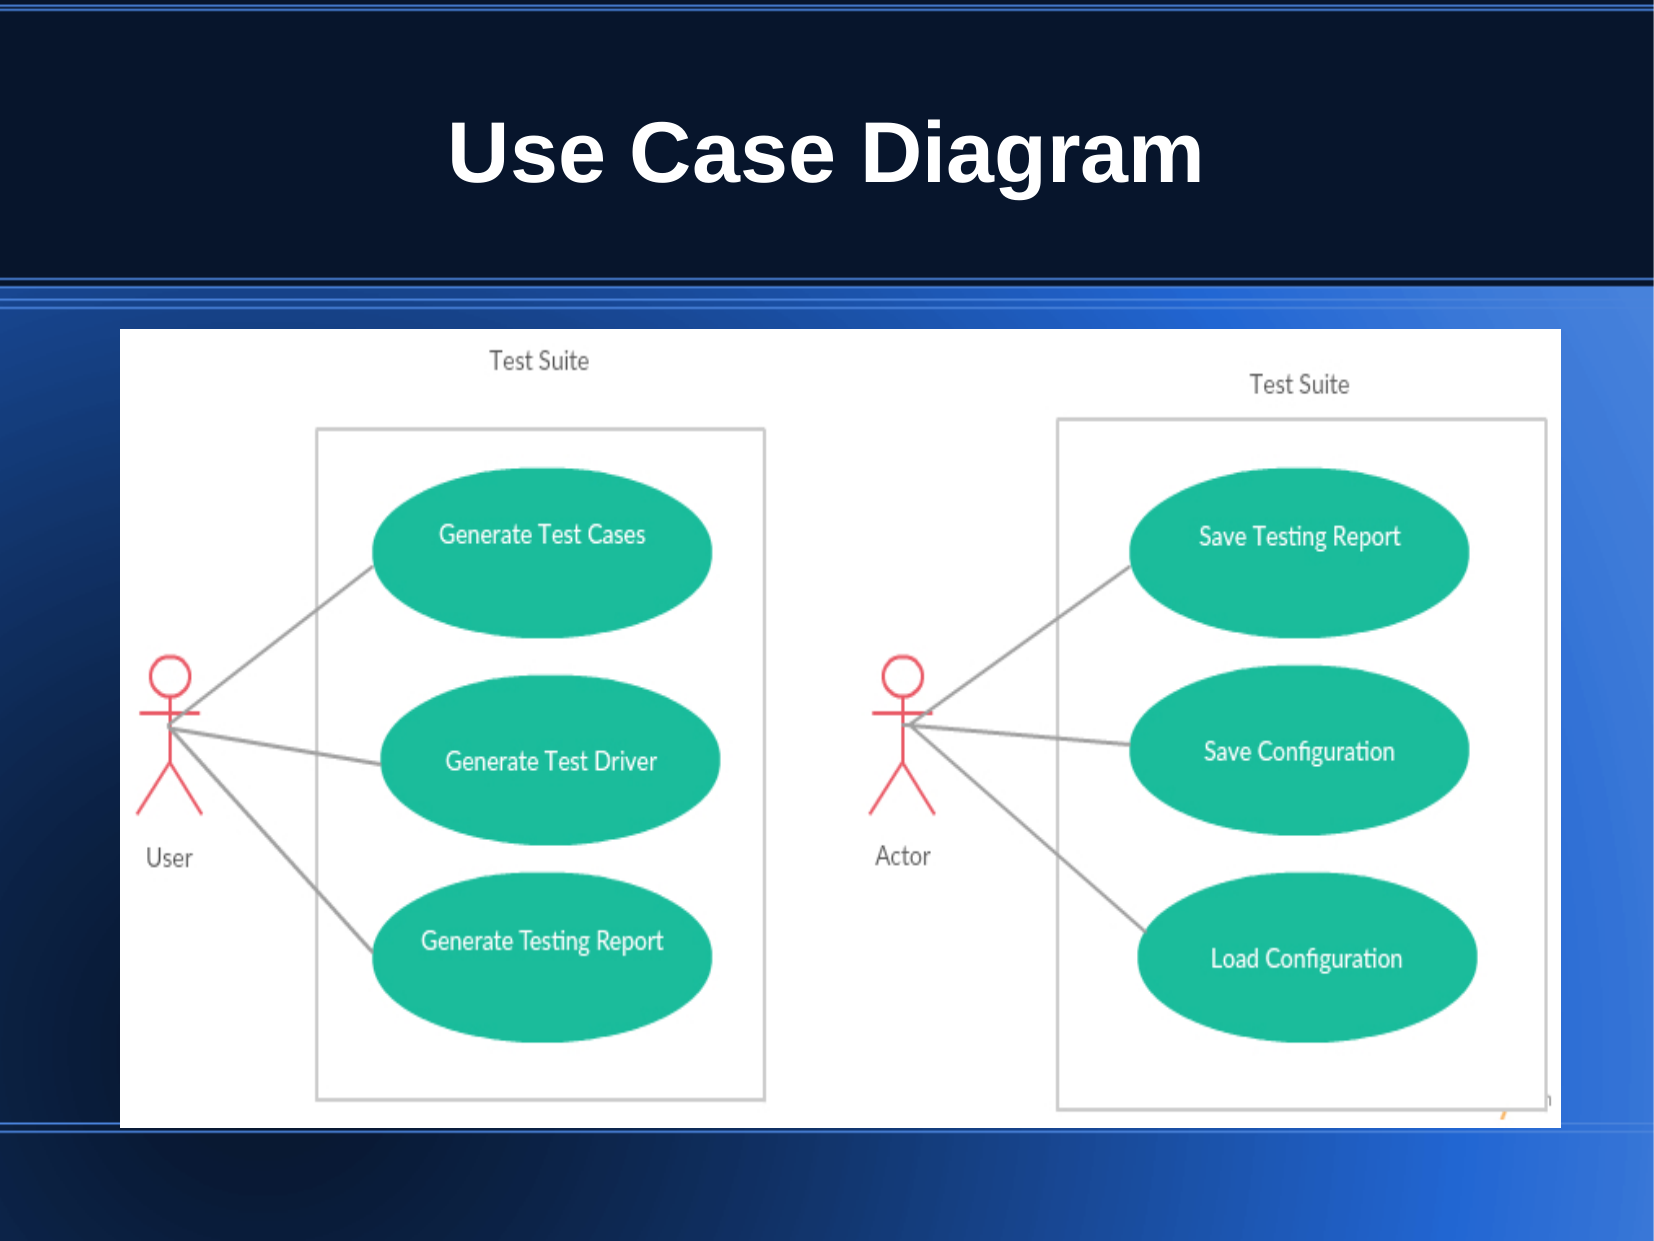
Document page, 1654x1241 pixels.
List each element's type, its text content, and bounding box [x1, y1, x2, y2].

picture [0, 0, 1654, 1241]
title Use Case Diagram [82, 49, 1571, 257]
